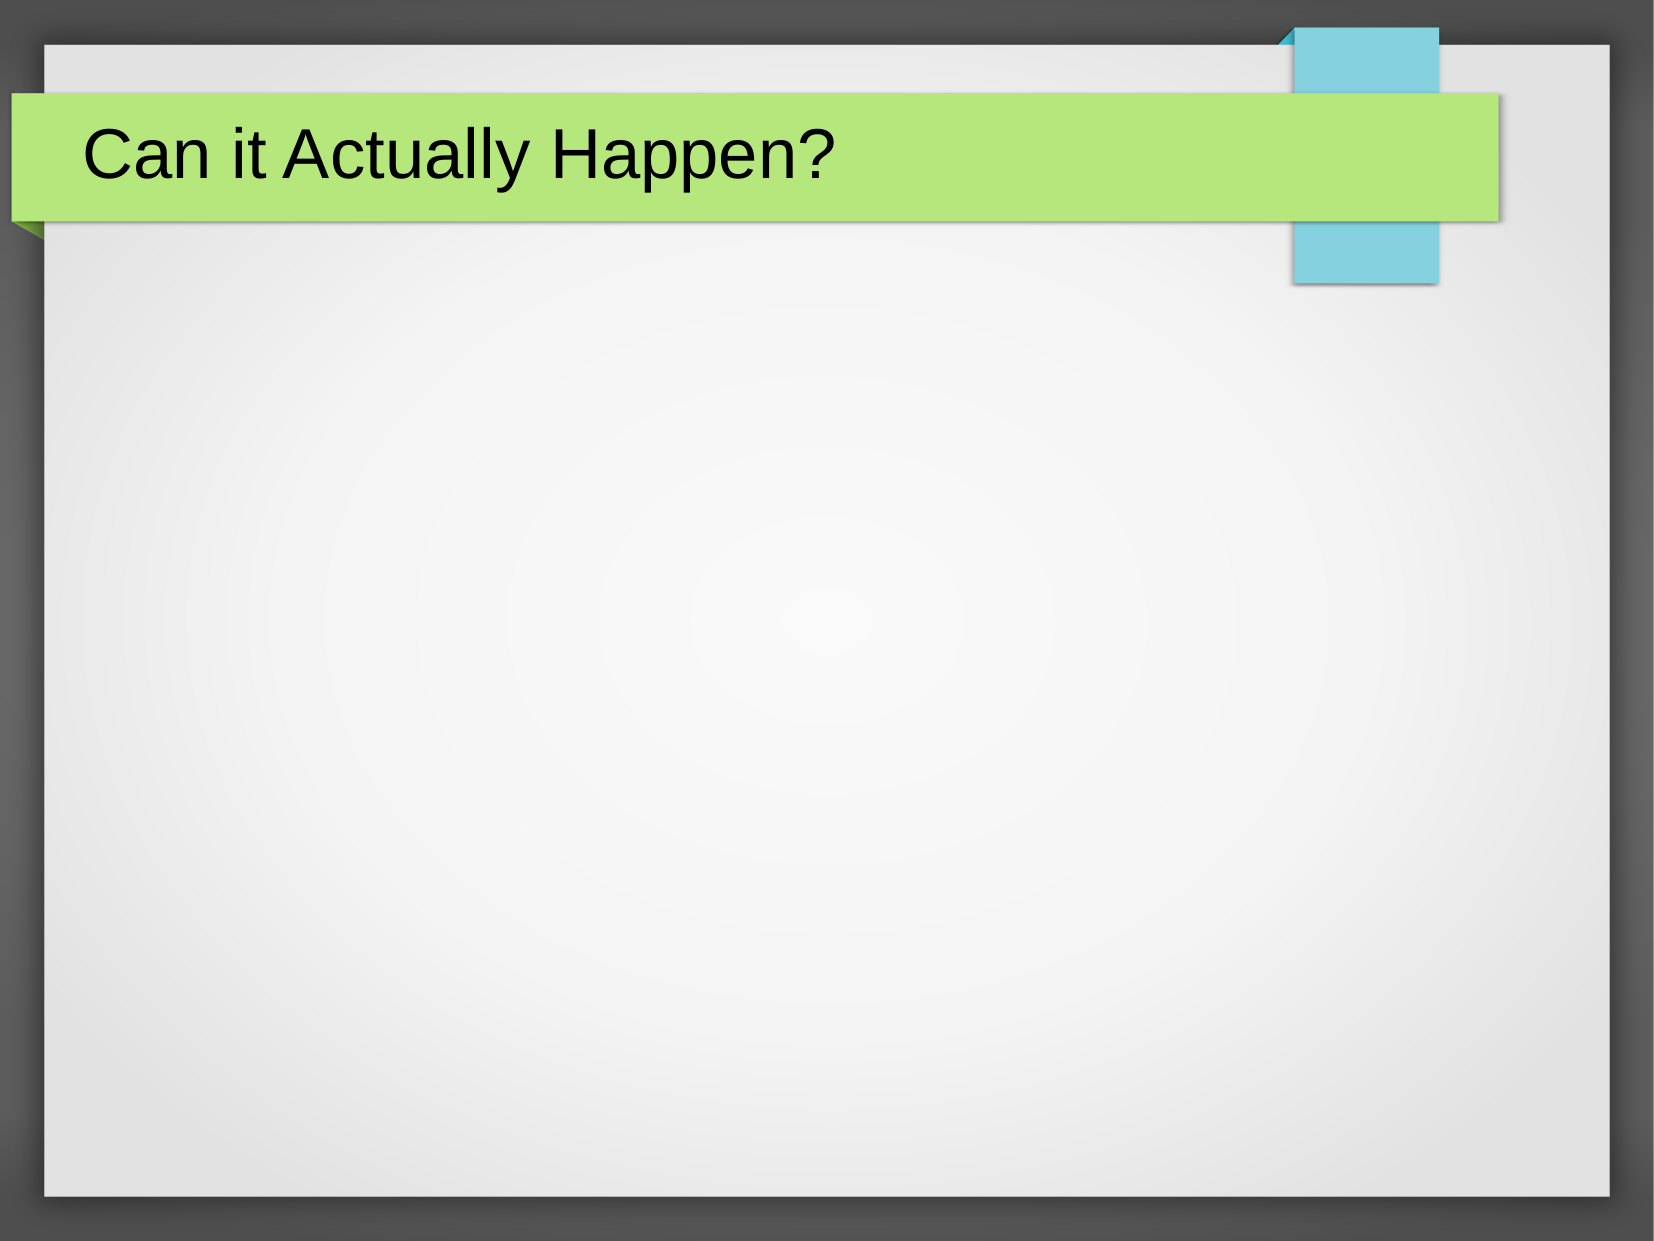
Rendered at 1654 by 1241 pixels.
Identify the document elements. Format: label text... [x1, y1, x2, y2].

picture [0, 0, 1654, 1241]
title Can it Actually Happen? [82, 94, 1264, 213]
